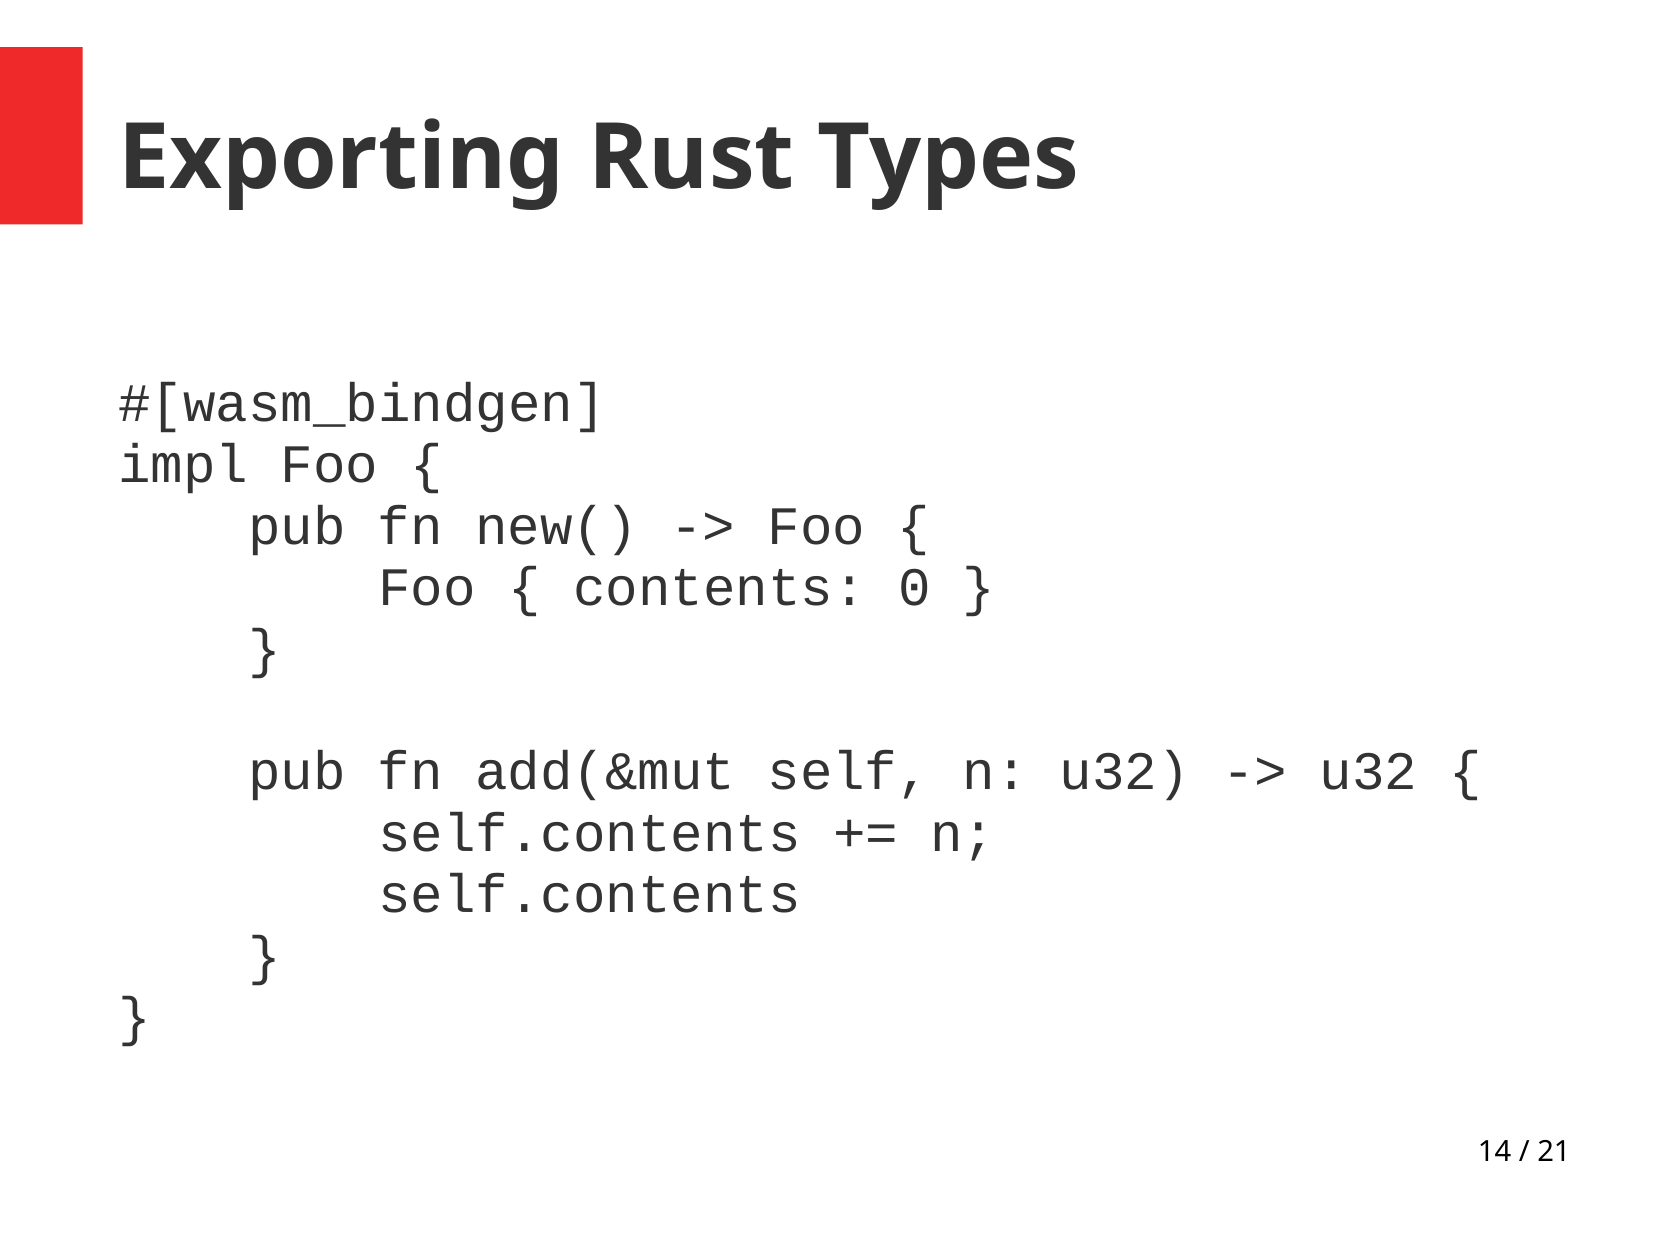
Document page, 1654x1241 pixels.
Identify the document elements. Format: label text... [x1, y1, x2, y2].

list #[wasm_bindgen] impl Foo { pub fn new() -> Foo { Foo { contents: 0 } } pub fn add(&mut self, n: u32) -> u32 { self.contents += n; self.contents } } [118, 354, 1536, 1074]
title Exporting Rust Types [118, 49, 1571, 257]
